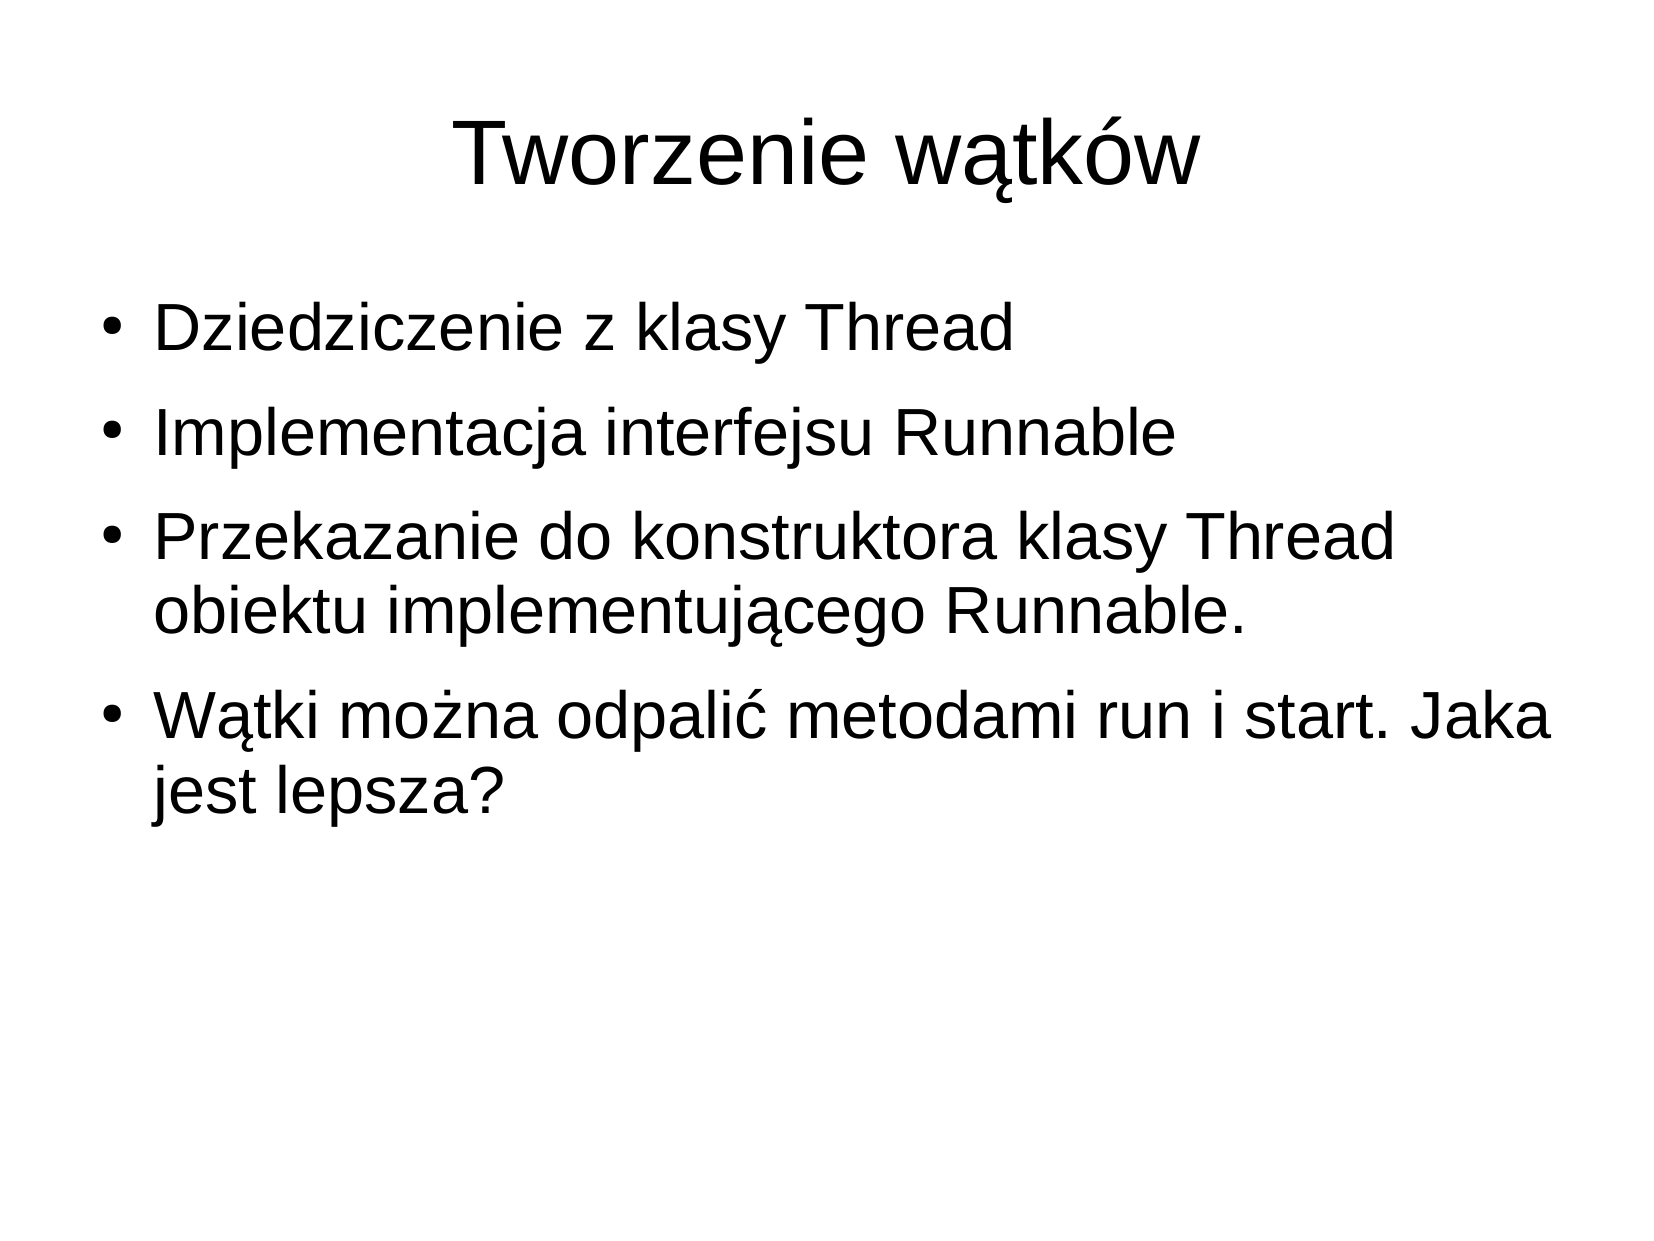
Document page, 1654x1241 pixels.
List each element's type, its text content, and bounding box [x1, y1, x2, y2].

list Dziedziczenie z klasy Thread Implementacja interfejsu Runnable Przekazanie do konstruktora klasy Thread obiektu implementującego Runnable. Wątki można odpalić metodami run i start. Jaka jest lepsza? [82, 290, 1571, 1010]
title Tworzenie wątków [82, 49, 1571, 257]
